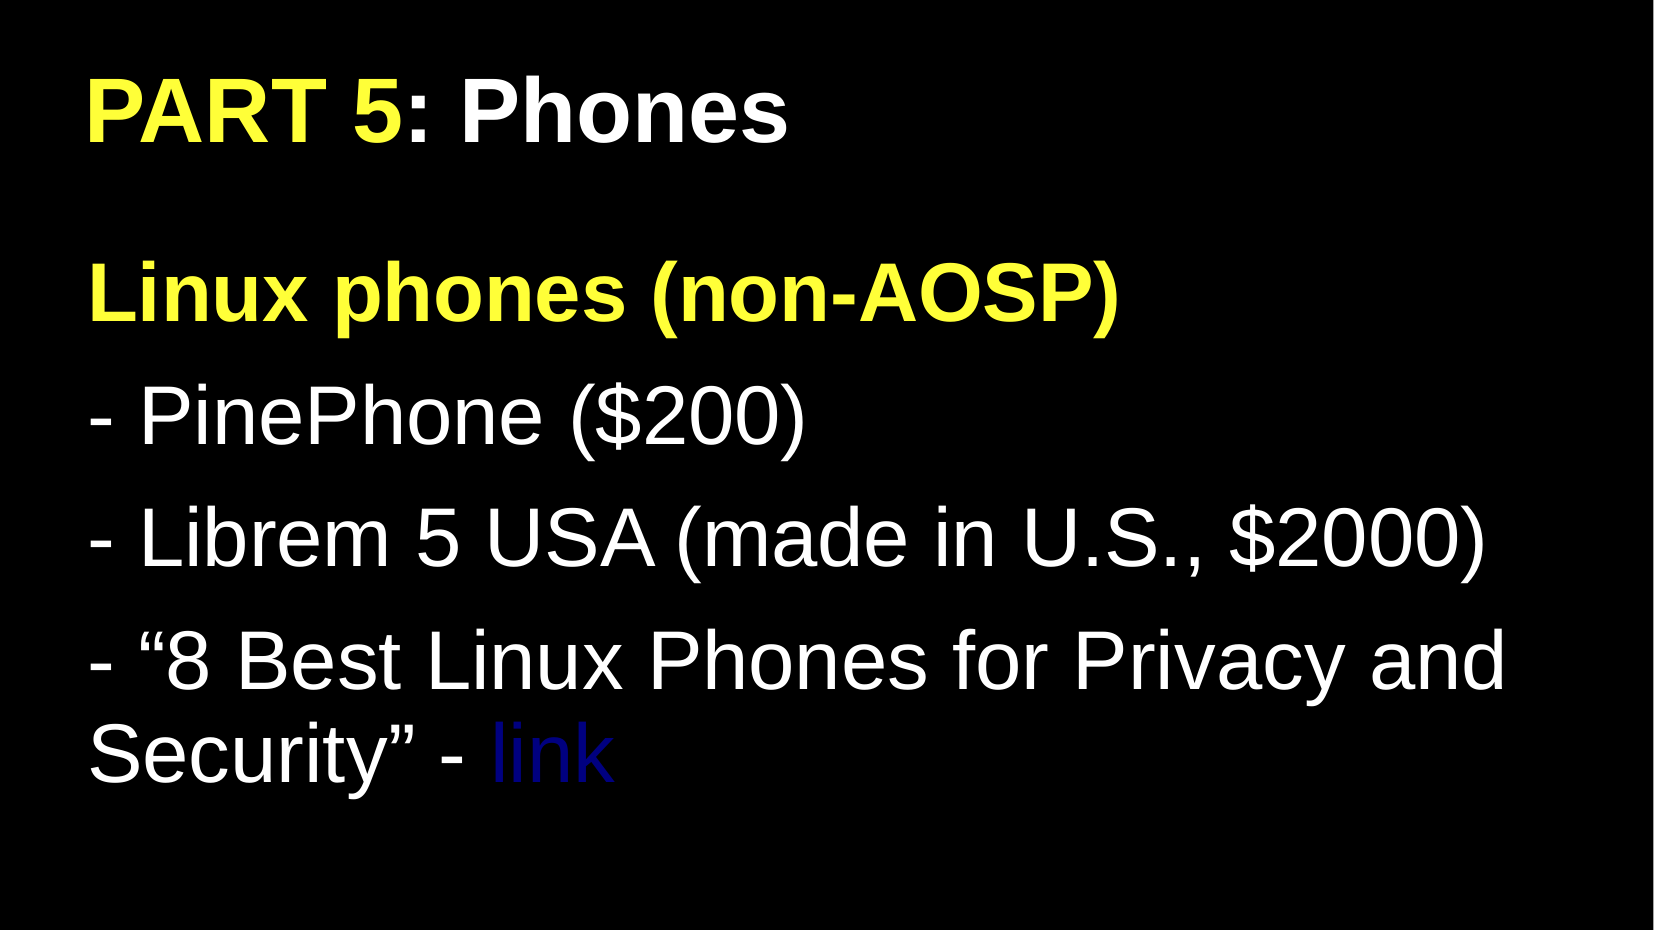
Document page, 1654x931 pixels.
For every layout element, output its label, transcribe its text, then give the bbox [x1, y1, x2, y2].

title PART 5: Phones [84, 56, 1561, 166]
list Linux phones (non-AOSP) - PinePhone ($200) - Librem 5 USA (made in U.S., $2000) - “8 Best Linux Phones for Privacy and Security” - link [87, 124, 1573, 901]
